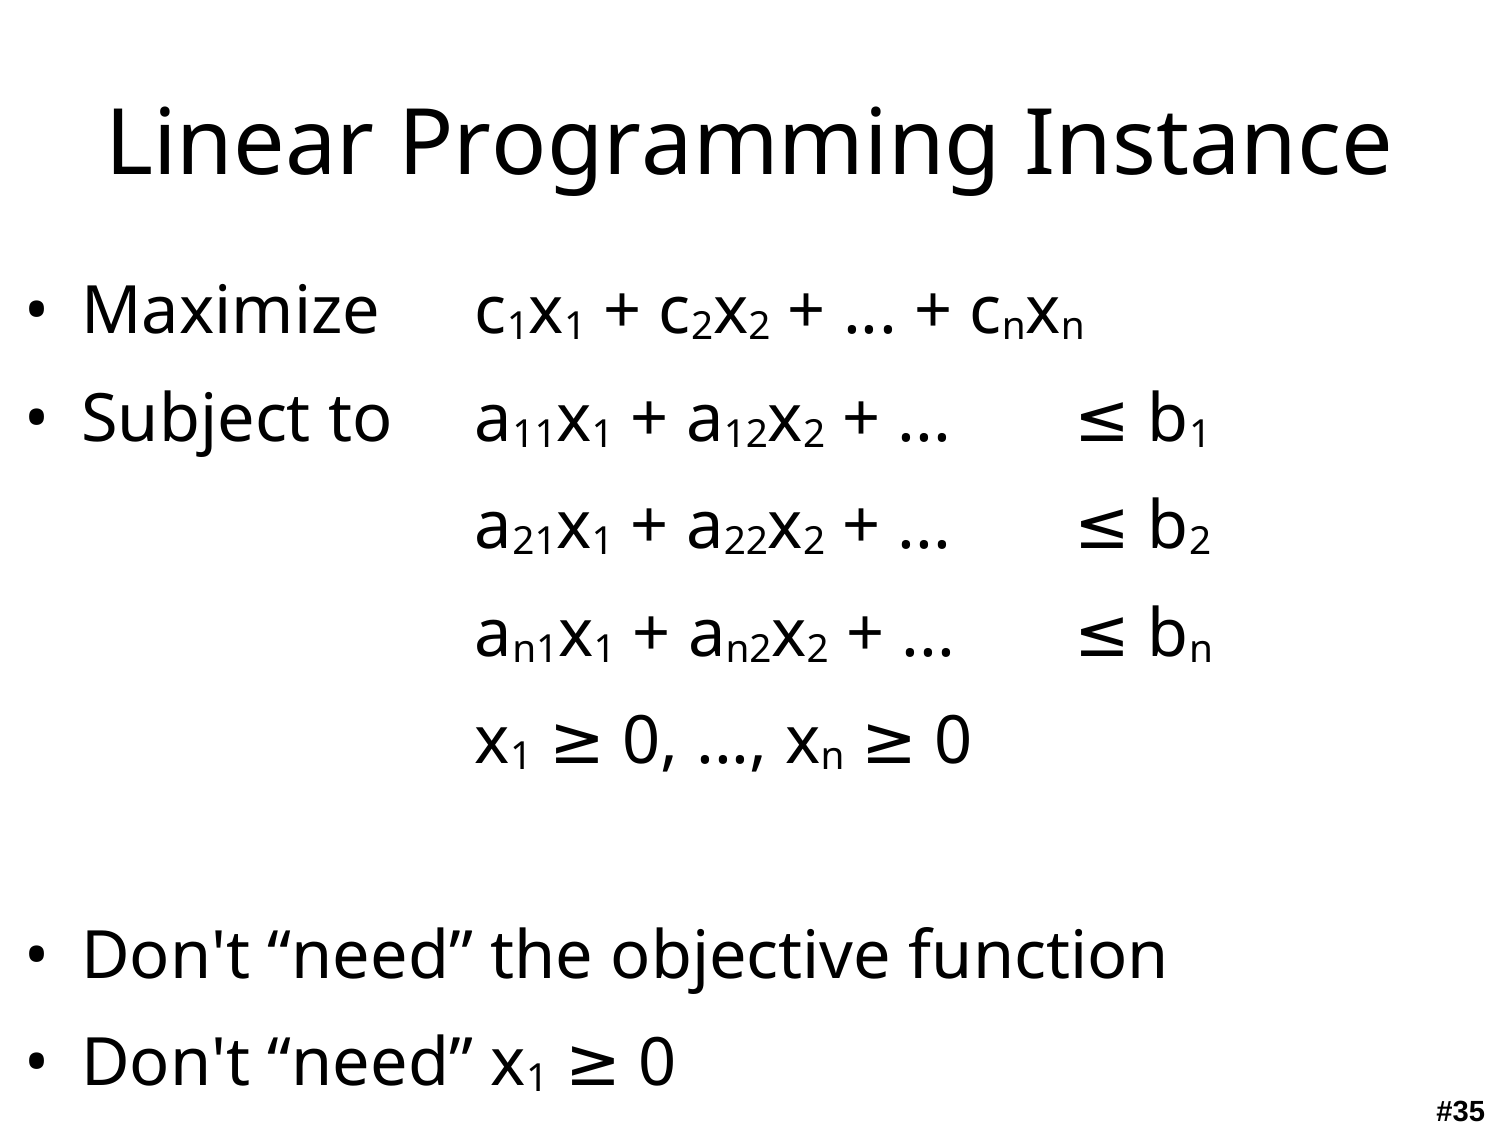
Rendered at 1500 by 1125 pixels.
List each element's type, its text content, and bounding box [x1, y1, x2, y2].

list Maximize c1x1 + c2x2 + ... + cnxn Subject to a11x1 + a12x2 + ... ≤ b1 a21x1 + a22x2 + ... ≤ b2 an1x1 + an2x2 + ... ≤ bn x1 ≥ 0, ..., xn ≥ 0 Don't “need” the objective function Don't “need” x1 ≥ 0 [24, 262, 1476, 1125]
title Linear Programming Instance [24, 45, 1476, 233]
